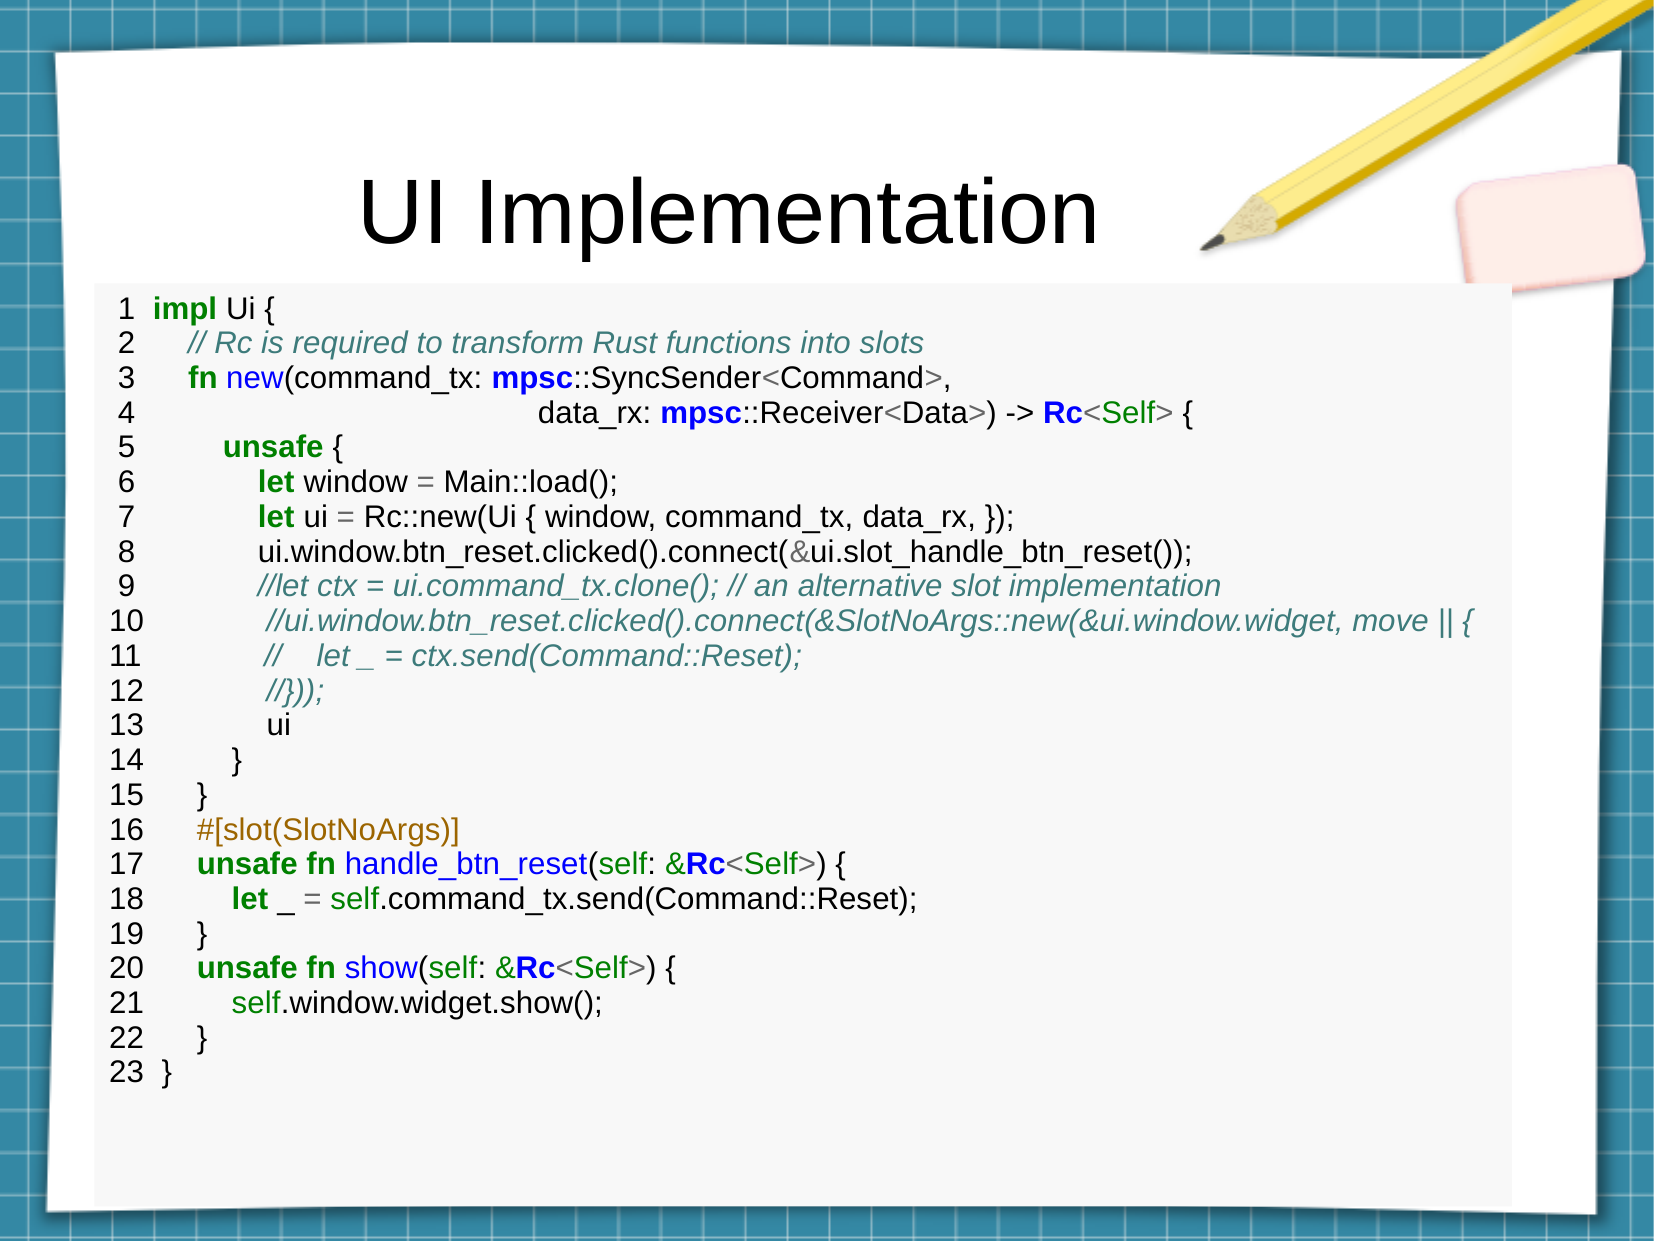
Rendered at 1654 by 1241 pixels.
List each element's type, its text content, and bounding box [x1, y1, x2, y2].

text_box UI Implementation [342, 153, 1347, 271]
text_box 1 impl Ui { 2 // Rc is required to transform Rust functions into slots 3 fn new(command_tx: mpsc::SyncSender<Command>, 4 data_rx: mpsc::Receiver<Data>) -> Rc<Self> { 5 unsafe { 6 let window = Main::load(); 7 let ui = Rc::new(Ui { window, command_tx, data_rx, }); 8 ui.window.btn_reset.clicked().connect(&ui.slot_handle_btn_reset()); 9 //let ctx = ui.command_tx.clone(); // an alternative slot implementation 10 //ui.window.btn_reset.clicked().connect(&SlotNoArgs::new(&ui.window.widget, move || { 11 // let _ = ctx.send(Command::Reset); 12 //})); 13 ui 14 } 15 } 16 #[slot(SlotNoArgs)] 17 unsafe fn handle_btn_reset(self: &Rc<Self>) { 18 let _ = self.command_tx.send(Command::Reset); 19 } 20 unsafe fn show(self: &Rc<Self>) { 21 self.window.widget.show(); 22 } 23 } [94, 283, 1512, 1207]
picture [0, 0, 1654, 1241]
